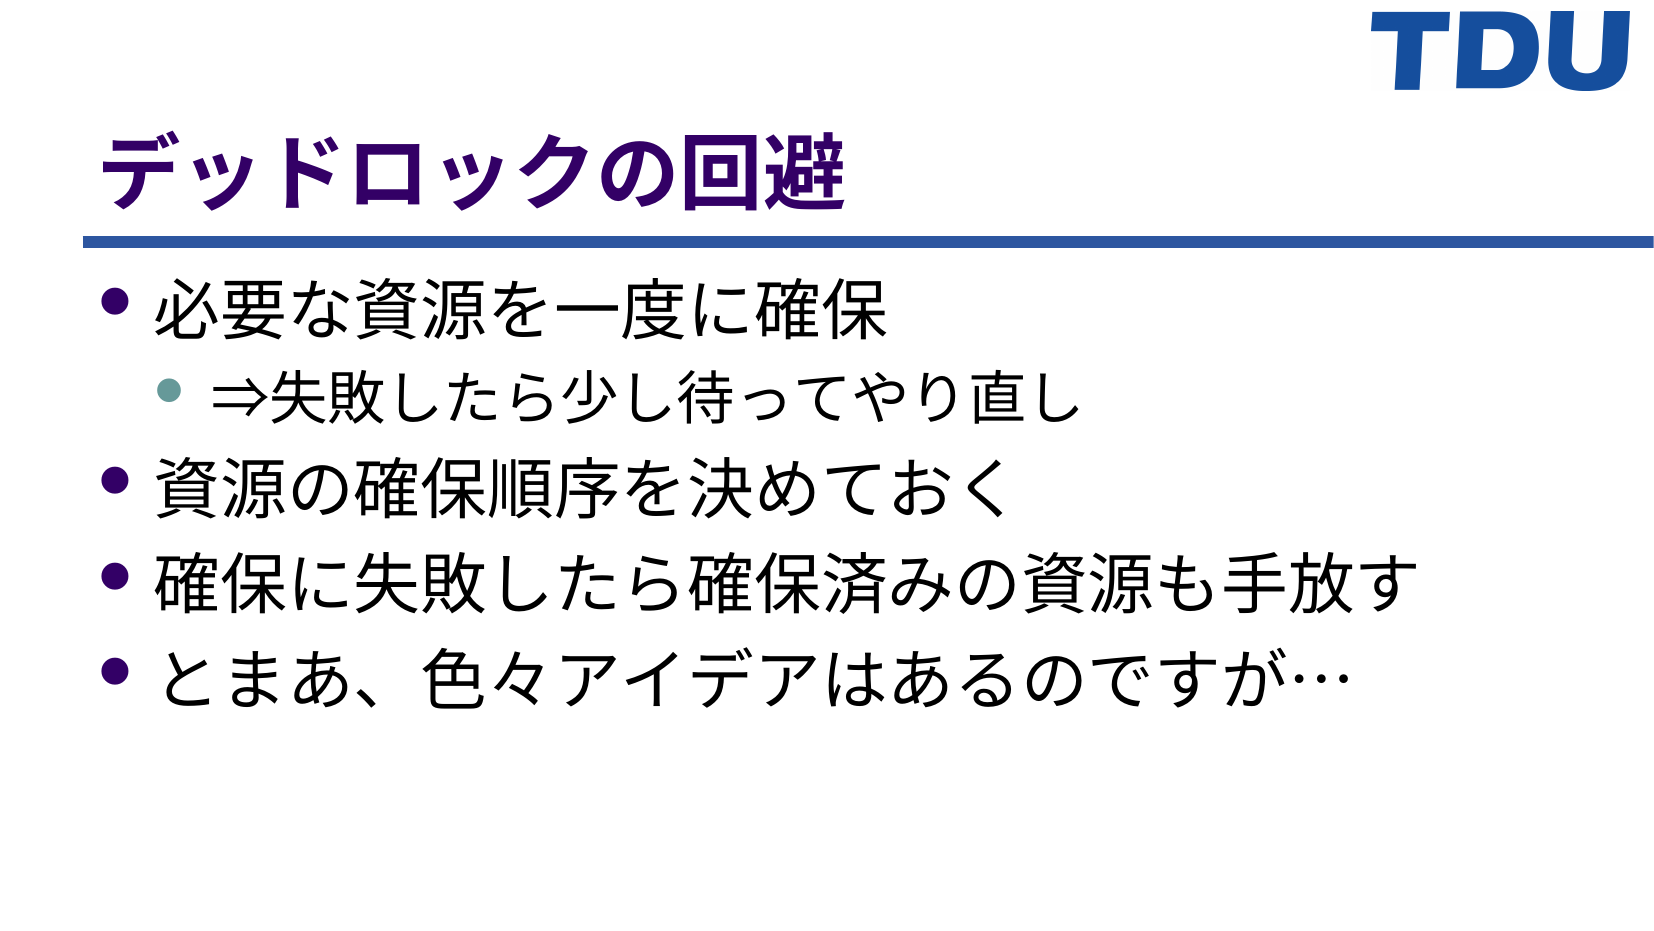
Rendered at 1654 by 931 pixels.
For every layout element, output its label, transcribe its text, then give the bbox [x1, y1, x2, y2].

title デッドロックの回避 [82, 51, 1571, 228]
picture [1371, 11, 1630, 91]
list 必要な資源を一度に確保 ⇒失敗したら少し待ってやり直し 資源の確保順序を決めておく 確保に失敗したら確保済みの資源も手放す とまあ、色々アイデアはあるのですが… [82, 259, 1571, 807]
